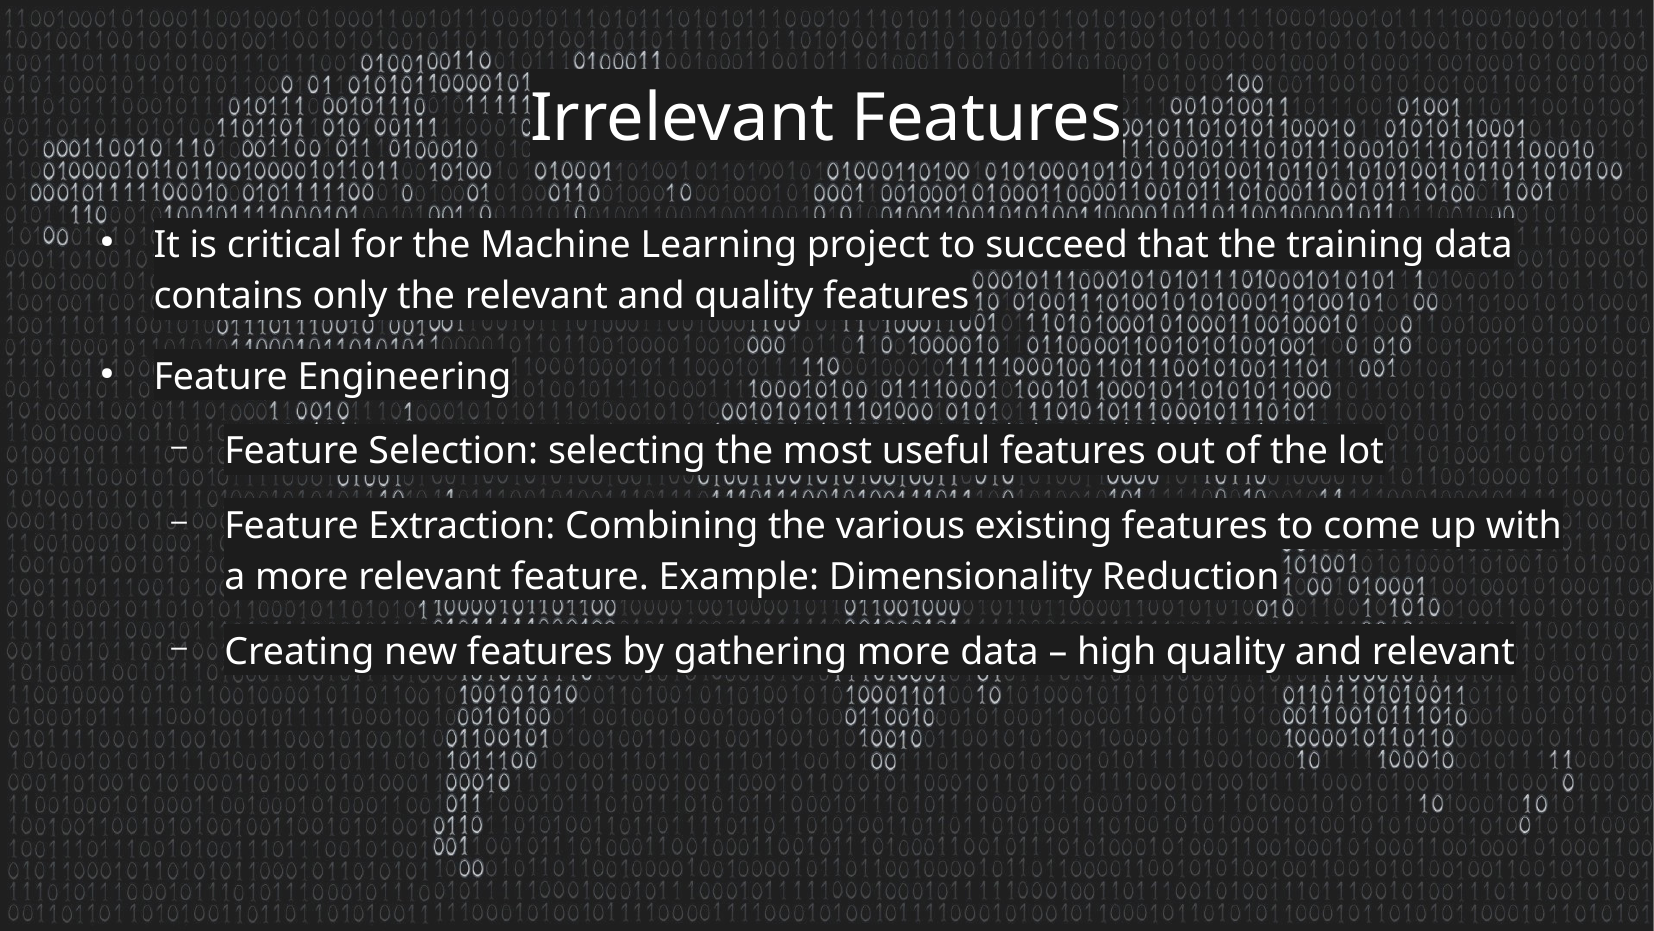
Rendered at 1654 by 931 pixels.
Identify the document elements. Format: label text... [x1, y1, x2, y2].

title Irrelevant Features [82, 31, 1571, 198]
picture [0, 0, 1654, 931]
list It is critical for the Machine Learning project to succeed that the training data contains only the relevant and quality features Feature Engineering Feature Selection: selecting the most useful features out of the lot Feature Extraction: Combining the various existing features to come up with a more relevant feature. Example: Dimensionality Reduction Creating new features by gathering more data – high quality and relevant [82, 217, 1571, 758]
